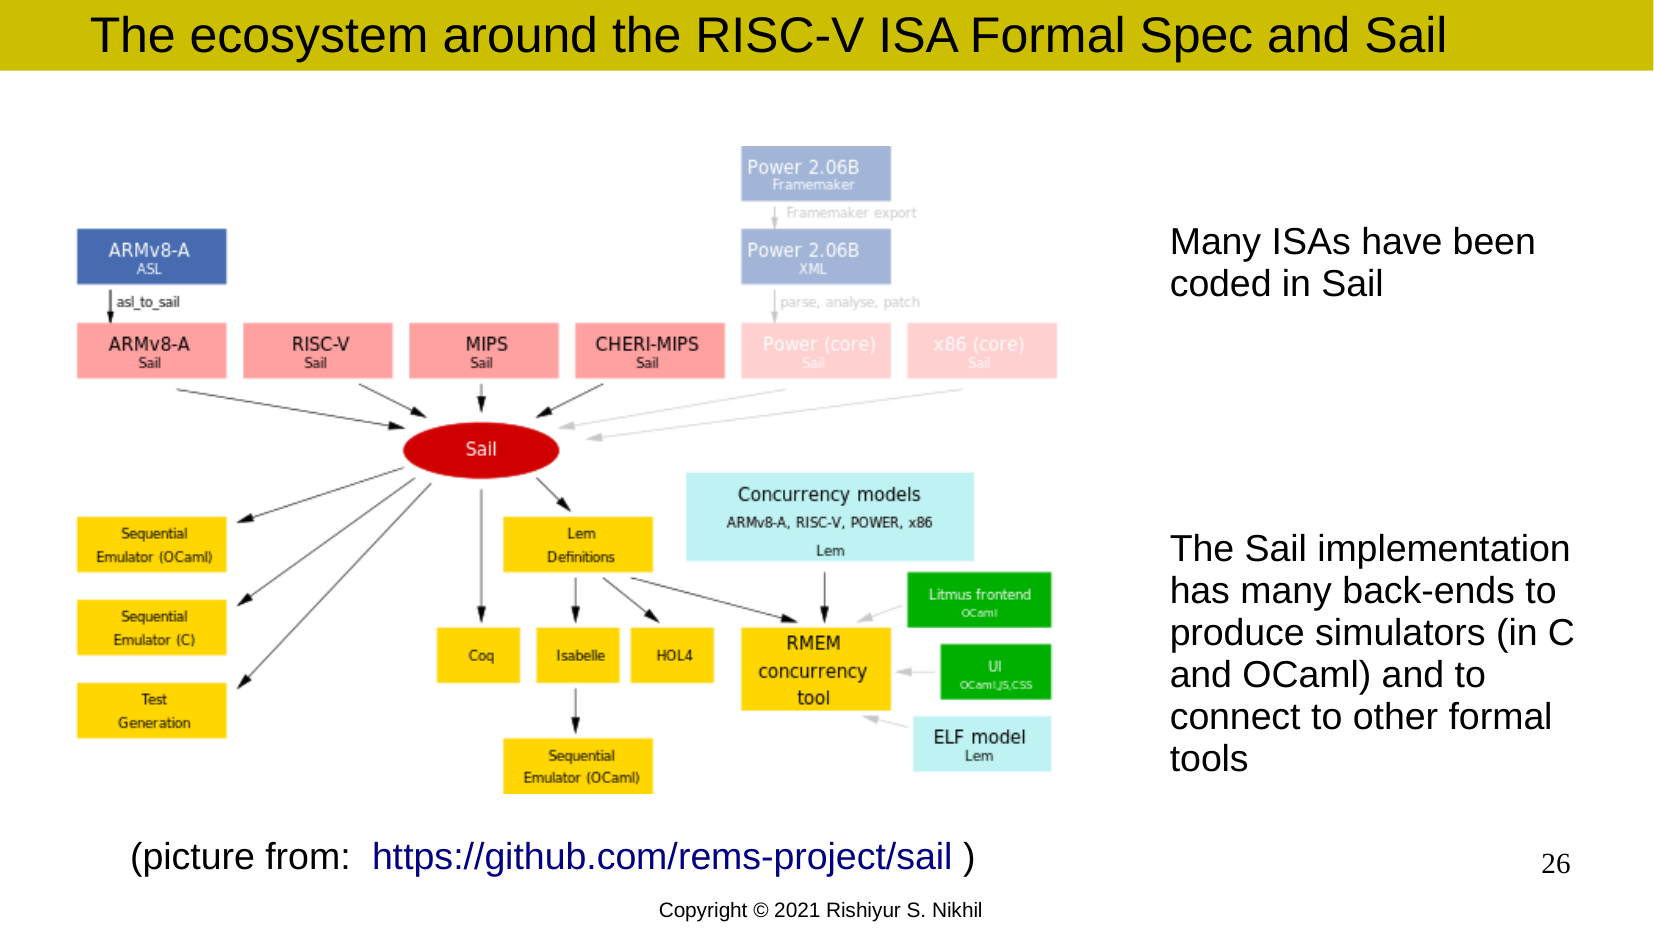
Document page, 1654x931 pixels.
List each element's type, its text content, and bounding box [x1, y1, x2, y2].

picture [73, 146, 1059, 794]
text_box Many ISAs have been coded in Sail [1155, 213, 1591, 312]
text_box The Sail implementation has many back-ends to produce simulators (in C and OCaml) and to connect to other formal tools [1155, 520, 1591, 796]
text_box (picture from: https://github.com/rems-project/sail ) [115, 828, 991, 886]
text_box The ecosystem around the RISC-V ISA Formal Spec and Sail [0, 0, 1654, 71]
